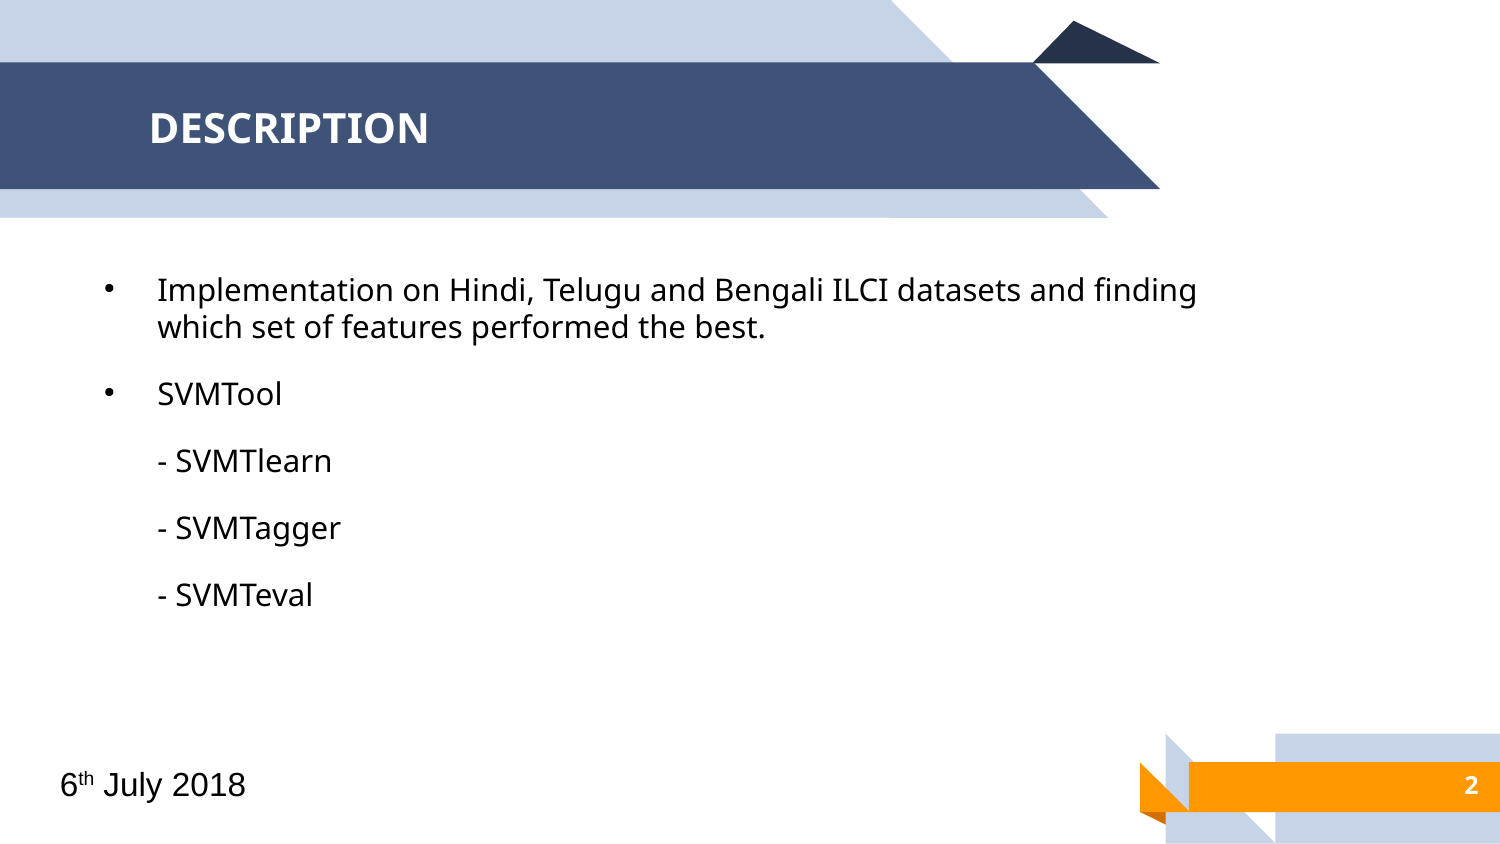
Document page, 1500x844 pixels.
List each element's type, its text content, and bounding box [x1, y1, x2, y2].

slide_number <number> [1249, 760, 1494, 813]
list Implementation on Hindi, Telugu and Bengali ILCI datasets and finding which set of features performed the best. SVMTool - SVMTlearn - SVMTagger - SVMTeval [86, 270, 1273, 717]
title DESCRIPTION [133, 64, 997, 190]
